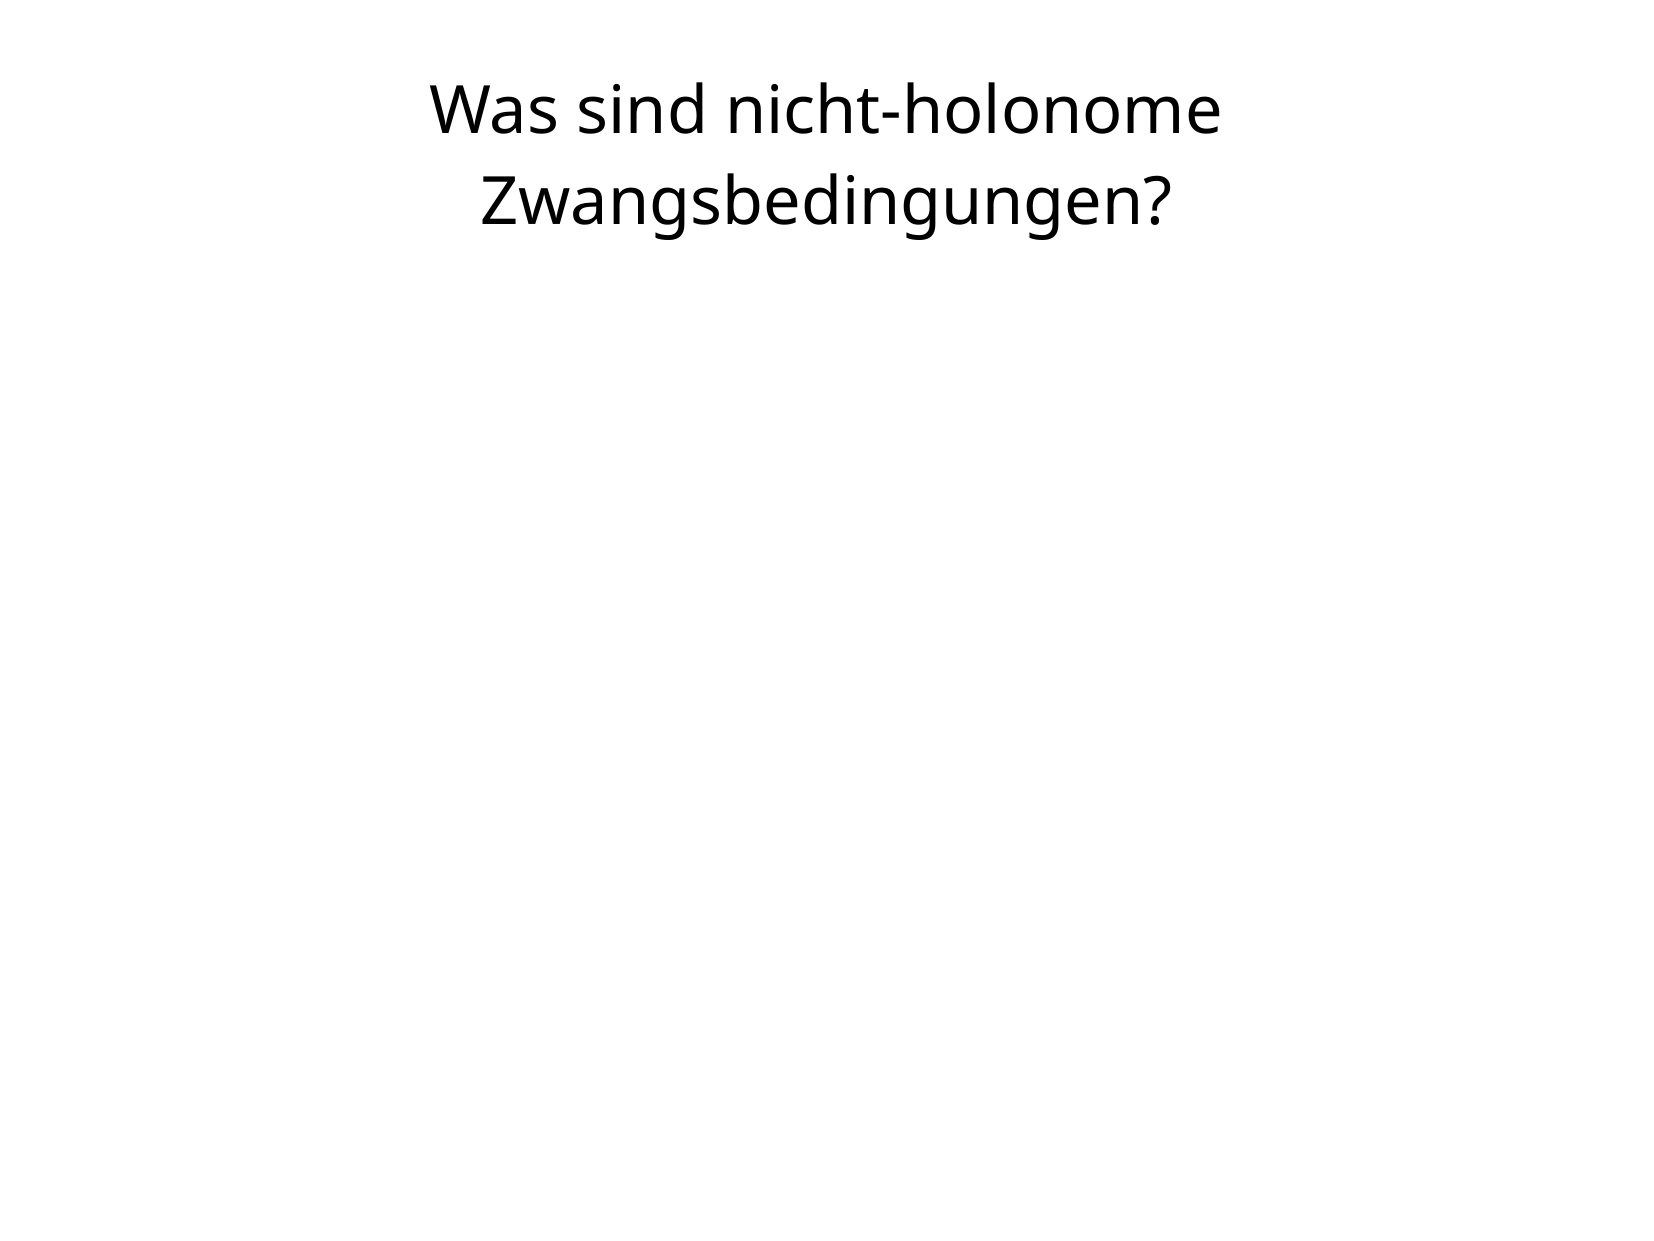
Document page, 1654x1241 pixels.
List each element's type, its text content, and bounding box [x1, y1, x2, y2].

title Was sind nicht-holonome Zwangsbedingungen? [82, 49, 1571, 257]
